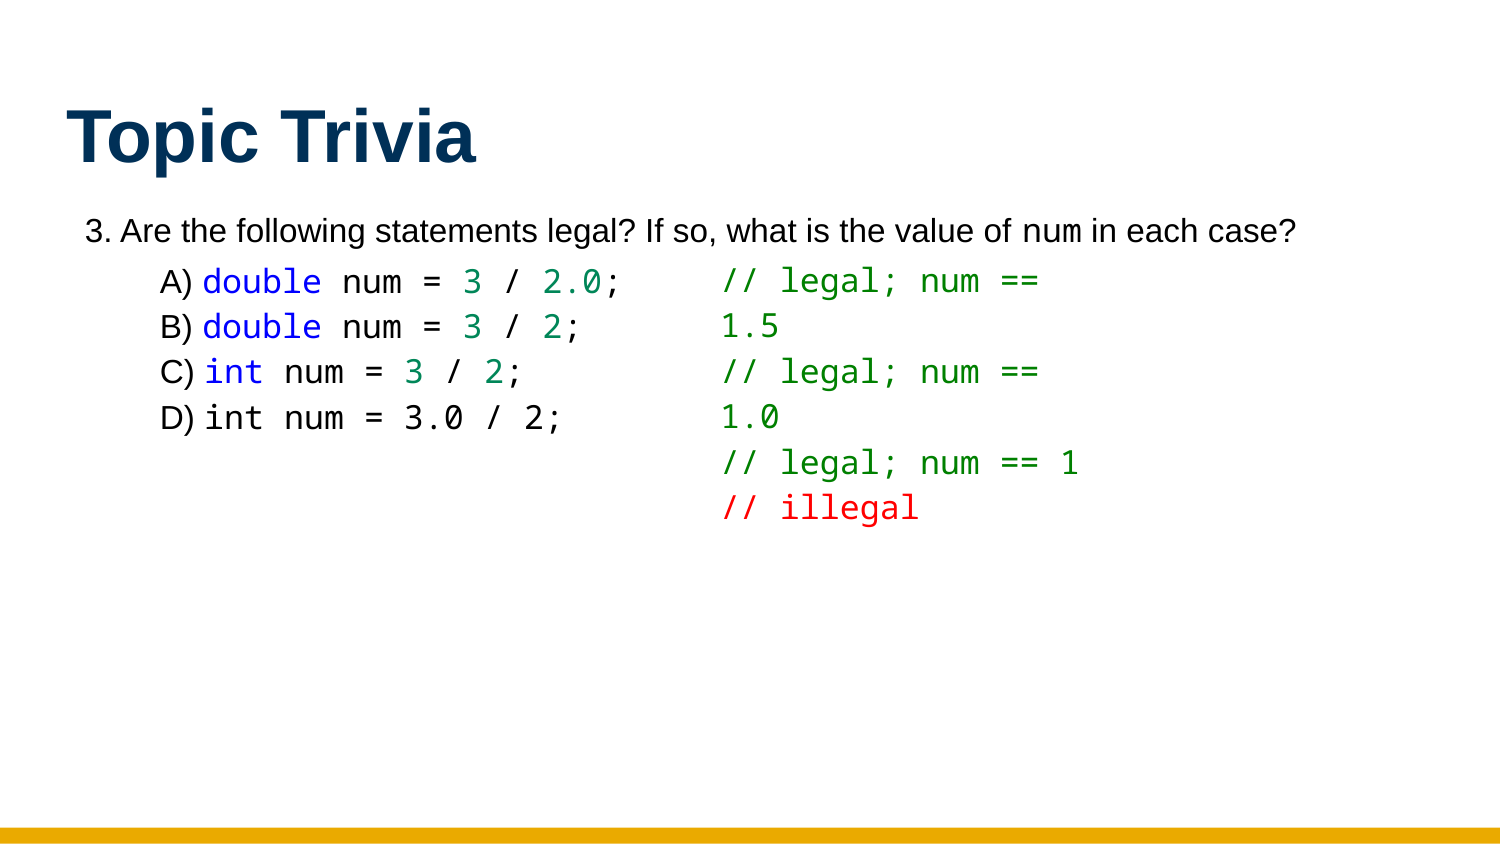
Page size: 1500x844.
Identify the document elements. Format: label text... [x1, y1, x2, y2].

text_box // legal; num == 1.5 // legal; num == 1.0 // legal; num == 1 // illegal [705, 246, 1126, 534]
list 3. Are the following statements legal? If so, what is the value of num in each case? A) double num = 3 / 2.0; B) double num = 3 / 2; C) int num = 3 / 2; D) int num = 3.0 / 2; [51, 189, 1440, 723]
title Topic Trivia [51, 72, 1449, 189]
